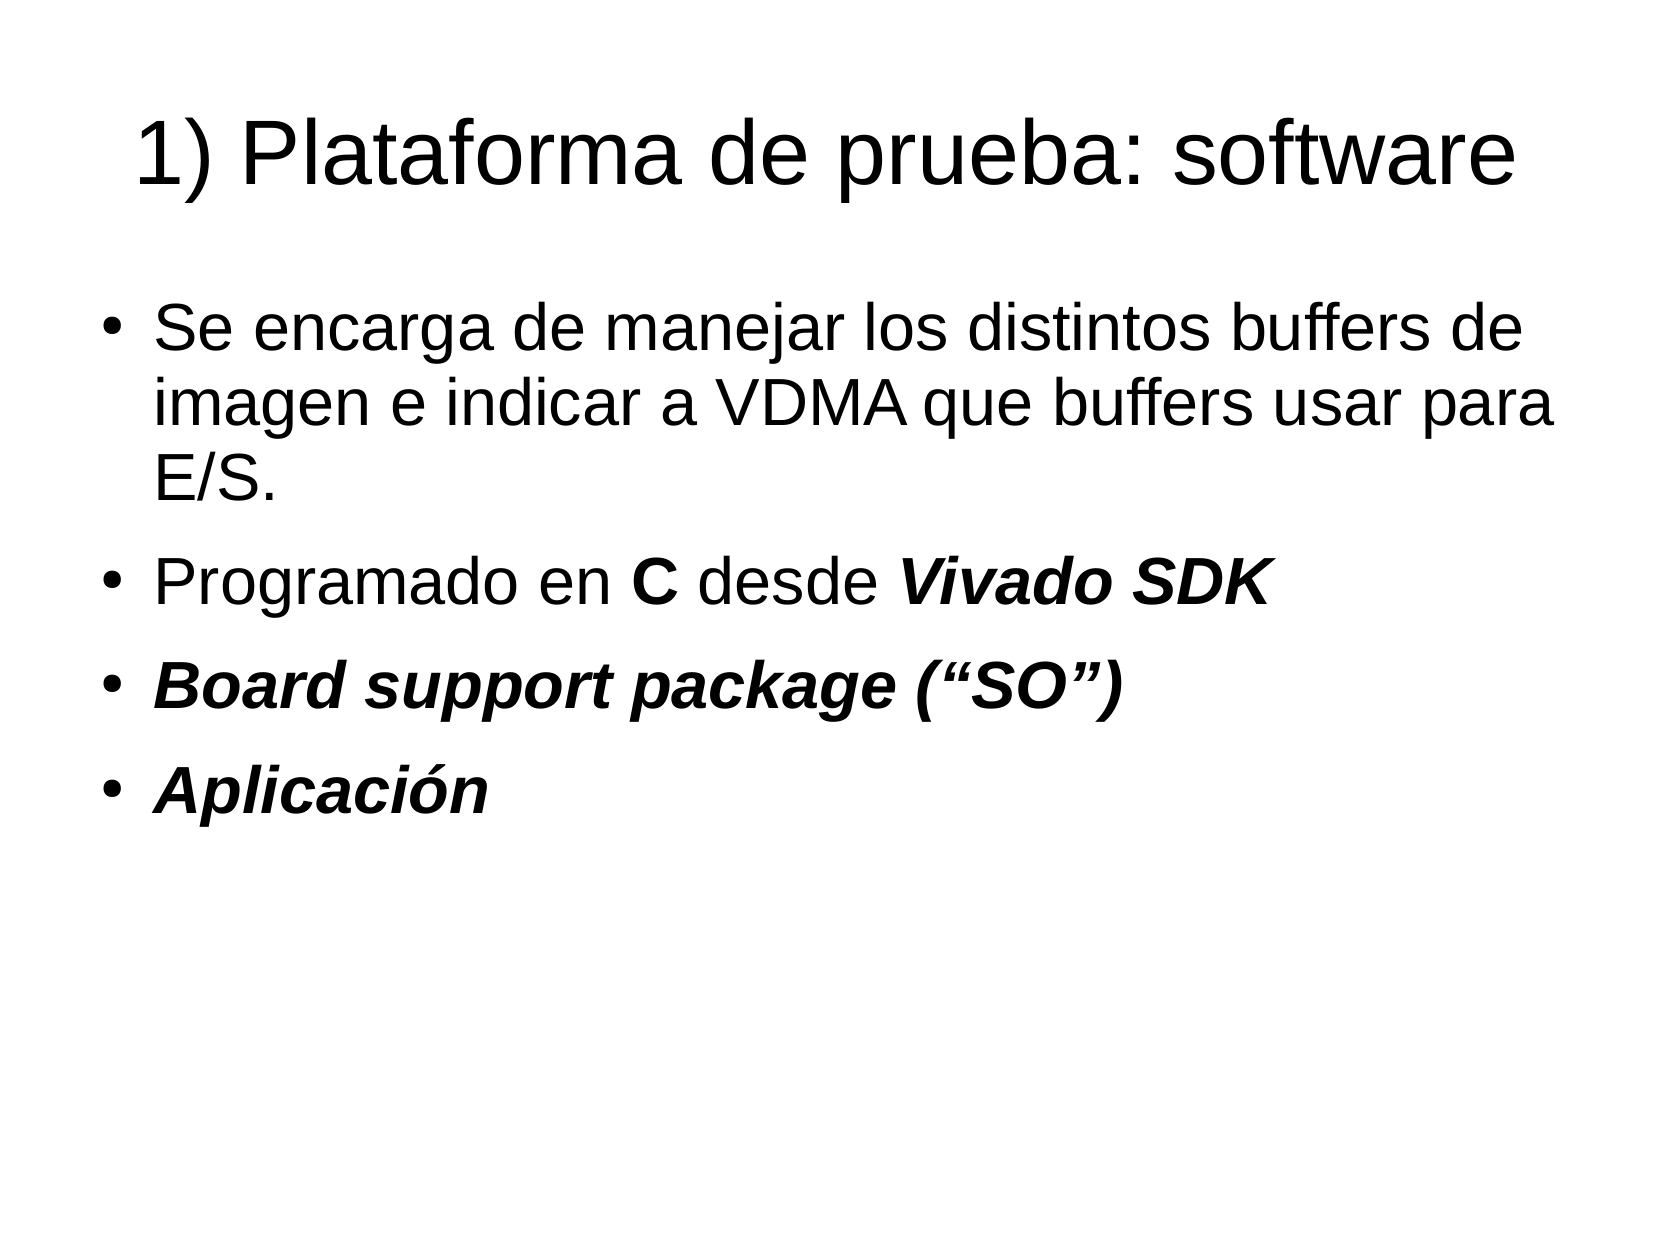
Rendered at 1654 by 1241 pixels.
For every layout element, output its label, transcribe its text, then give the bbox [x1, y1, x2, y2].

list Se encarga de manejar los distintos buffers de imagen e indicar a VDMA que buffers usar para E/S. Programado en C desde Vivado SDK Board support package (“SO”) Aplicación [82, 290, 1571, 1010]
title 1) Plataforma de prueba: software [82, 49, 1571, 257]
